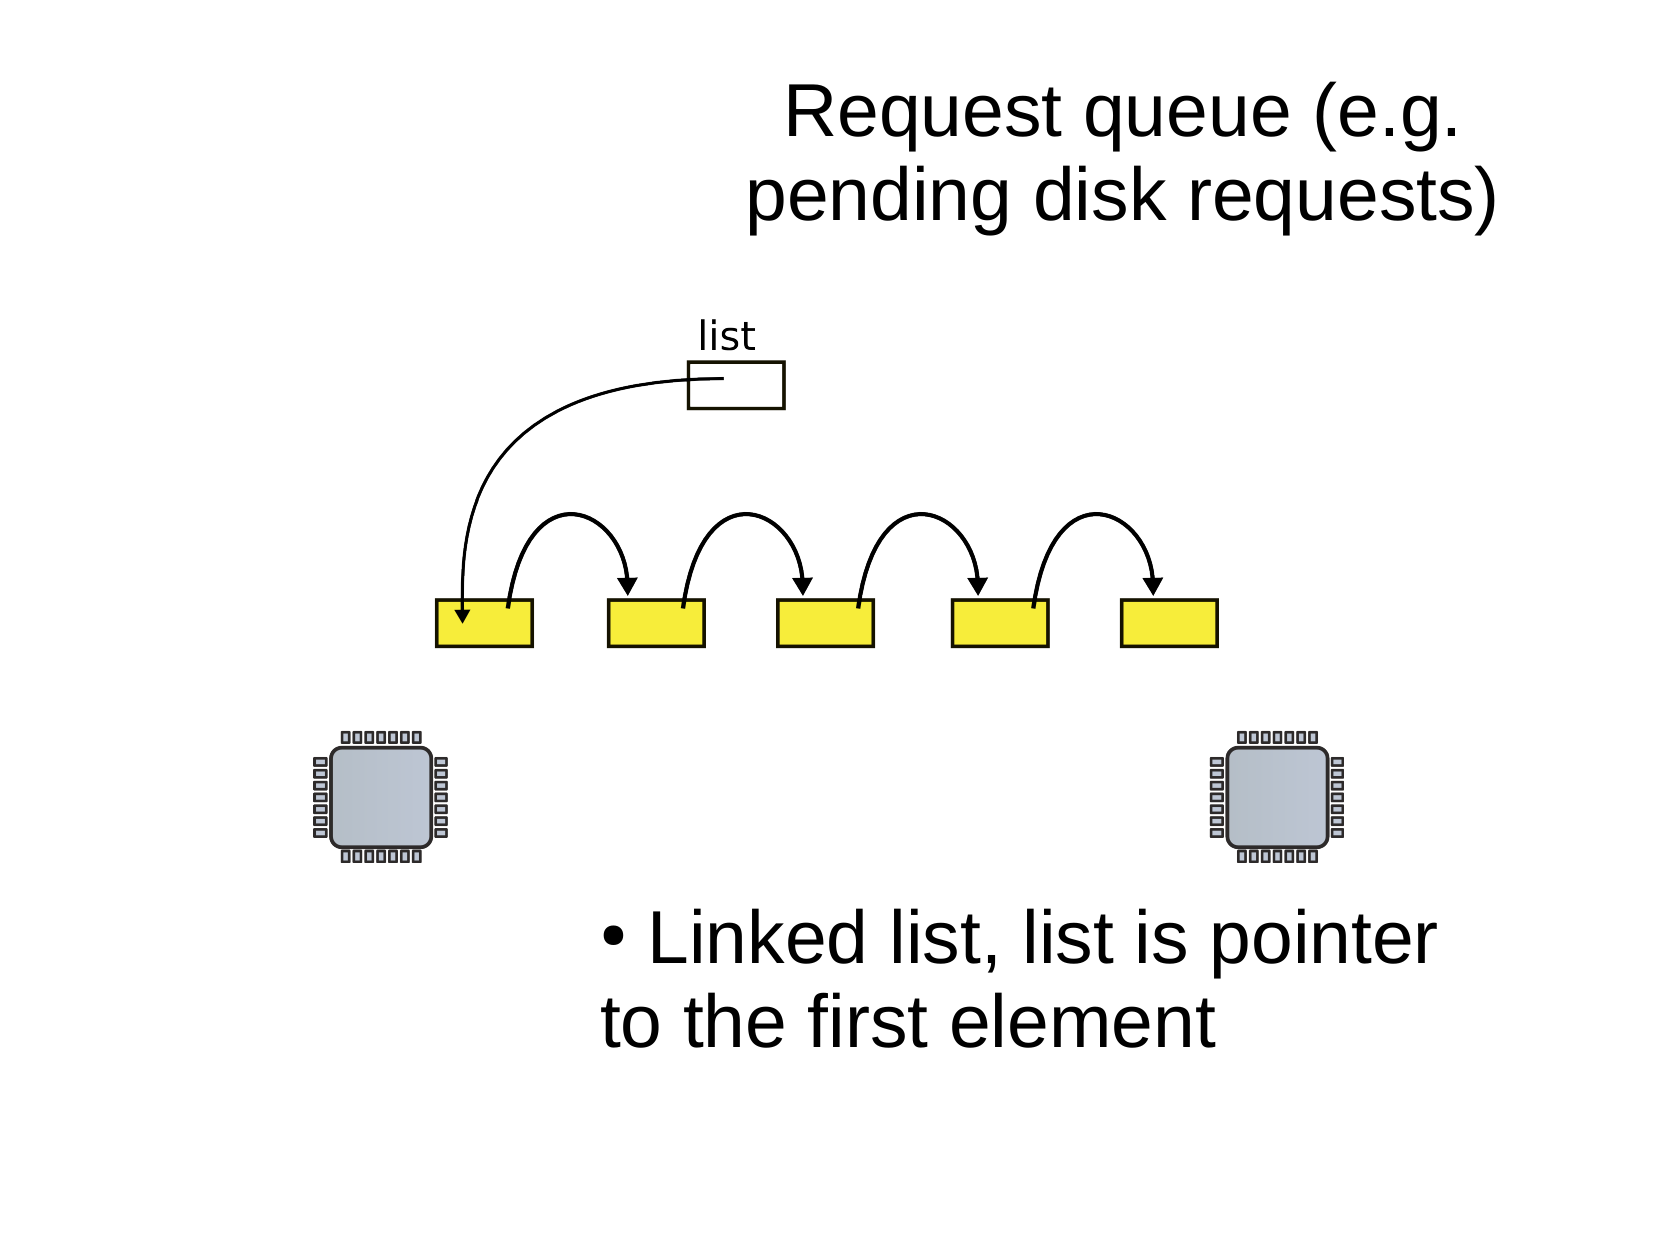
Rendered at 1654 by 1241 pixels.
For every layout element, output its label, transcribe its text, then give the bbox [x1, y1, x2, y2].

title Linked list, list is pointer to the first element [600, 895, 1496, 1148]
picture [313, 319, 1344, 863]
title Request queue (e.g. pending disk requests) [675, 49, 1571, 257]
